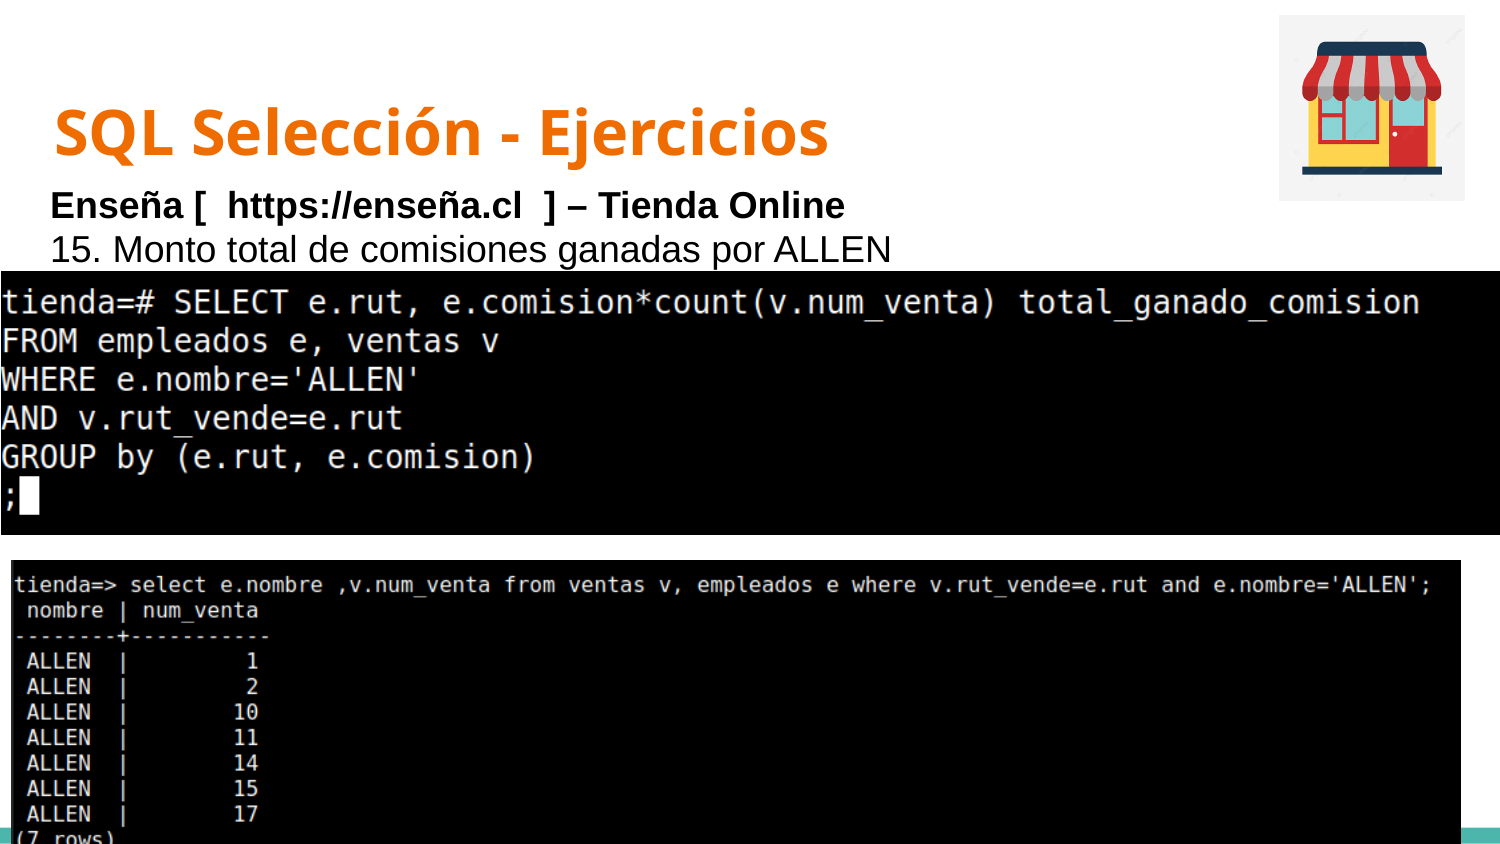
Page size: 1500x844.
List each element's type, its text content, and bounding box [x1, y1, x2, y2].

text_box 15. Monto total de comisiones ganadas por ALLEN [35, 220, 1453, 271]
text_box Enseña [ https://enseña.cl ] – Tienda Online [35, 177, 1323, 220]
picture [11, 560, 1461, 844]
picture [1279, 15, 1465, 201]
title SQL Selección - Ejercicios [39, 72, 1279, 177]
picture [1, 271, 1500, 535]
